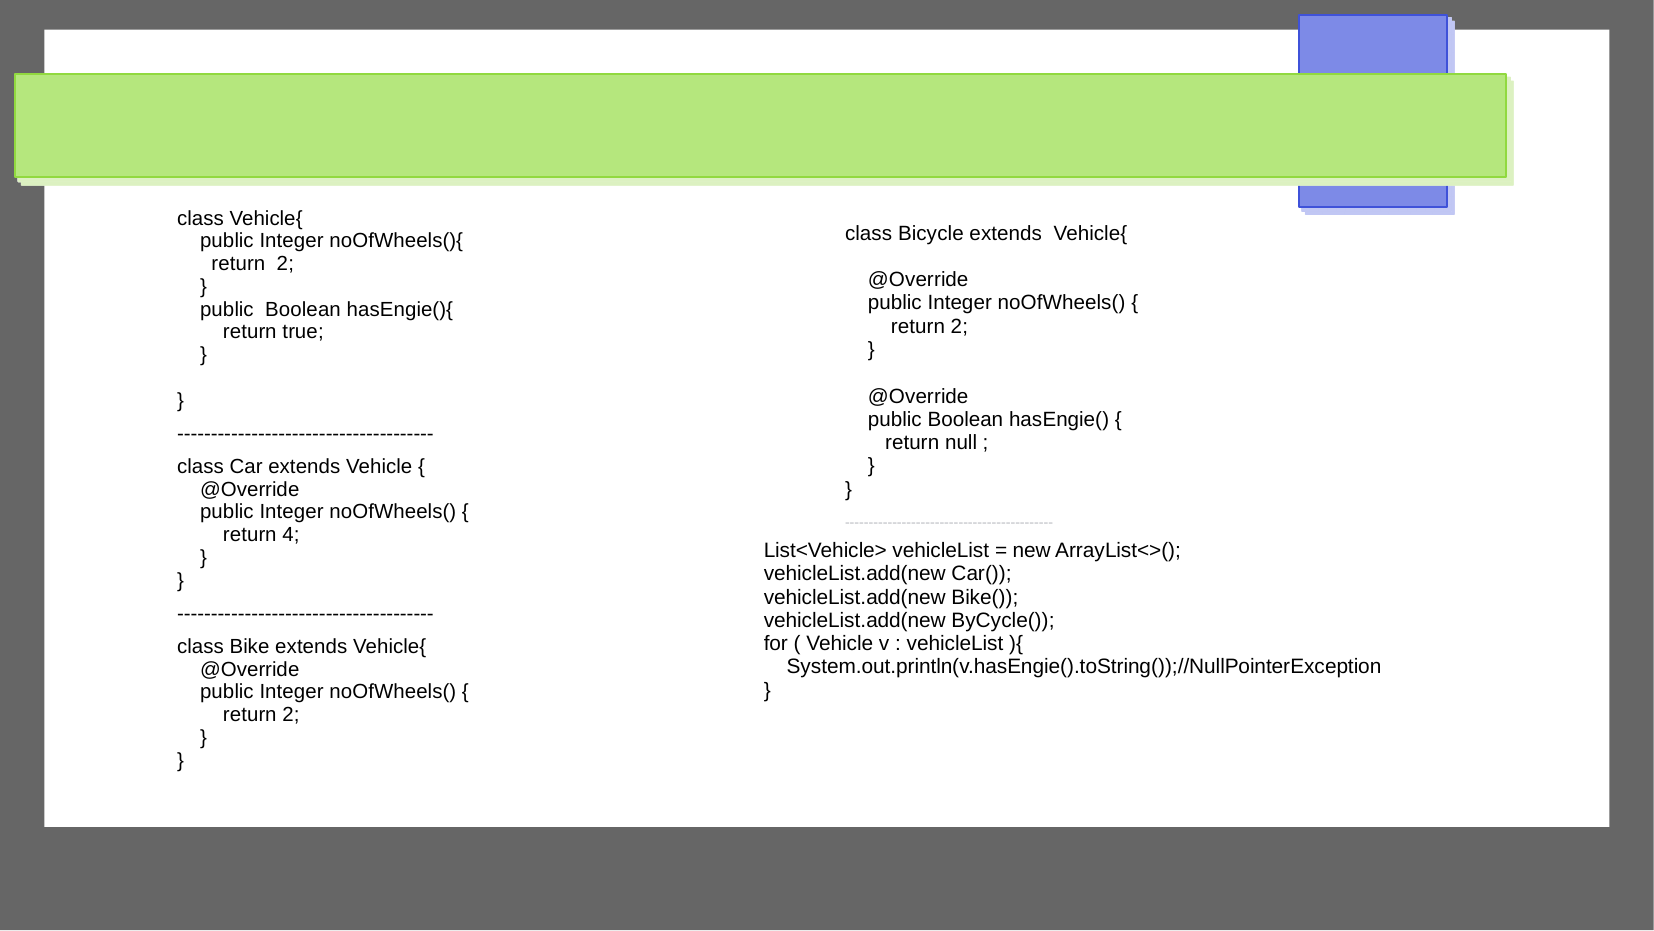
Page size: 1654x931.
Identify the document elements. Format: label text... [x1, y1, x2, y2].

list class Bicycle extends Vehicle{ @Override public Integer noOfWheels() { return 2; } @Override public Boolean hasEngie() { return null ; } } -------------------------------------------- [845, 221, 1566, 531]
text_box List<Vehicle> vehicleList = new ArrayList<>(); vehicleList.add(new Car()); vehicleList.add(new Bike()); vehicleList.add(new ByCycle()); for ( Vehicle v : vehicleList ){ System.out.println(v.hasEngie().toString());//NullPointerException } [748, 531, 1625, 798]
list class Vehicle{ public Integer noOfWheels(){ return 2; } public Boolean hasEngie(){ return true; } } -------------------------------------- class Car extends Vehicle { @Override public Integer noOfWheels() { return 4; } } -------------------------------------- class Bike extends Vehicle{ @Override public Integer noOfWheels() { return 2; } } [177, 206, 898, 798]
